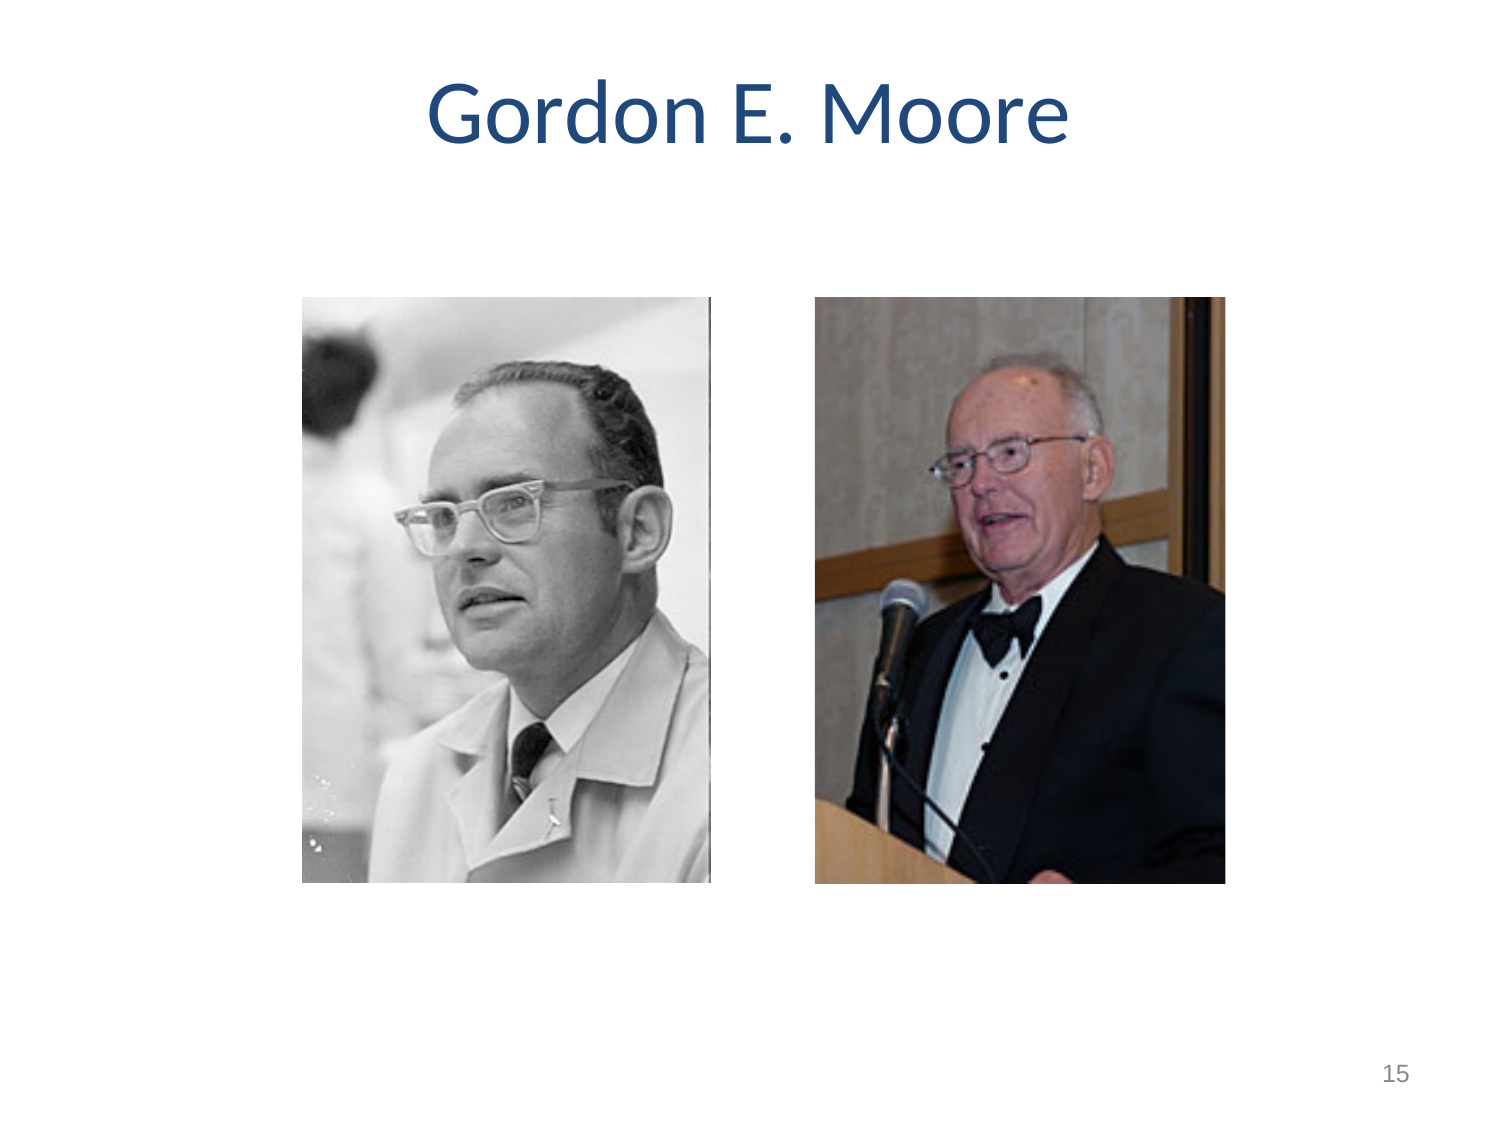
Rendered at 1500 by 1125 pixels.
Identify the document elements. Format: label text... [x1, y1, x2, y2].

text_box <number> [1074, 1042, 1426, 1103]
picture [814, 297, 1226, 884]
text_box Gordon E. Moore [74, 44, 1425, 233]
picture [302, 297, 711, 883]
